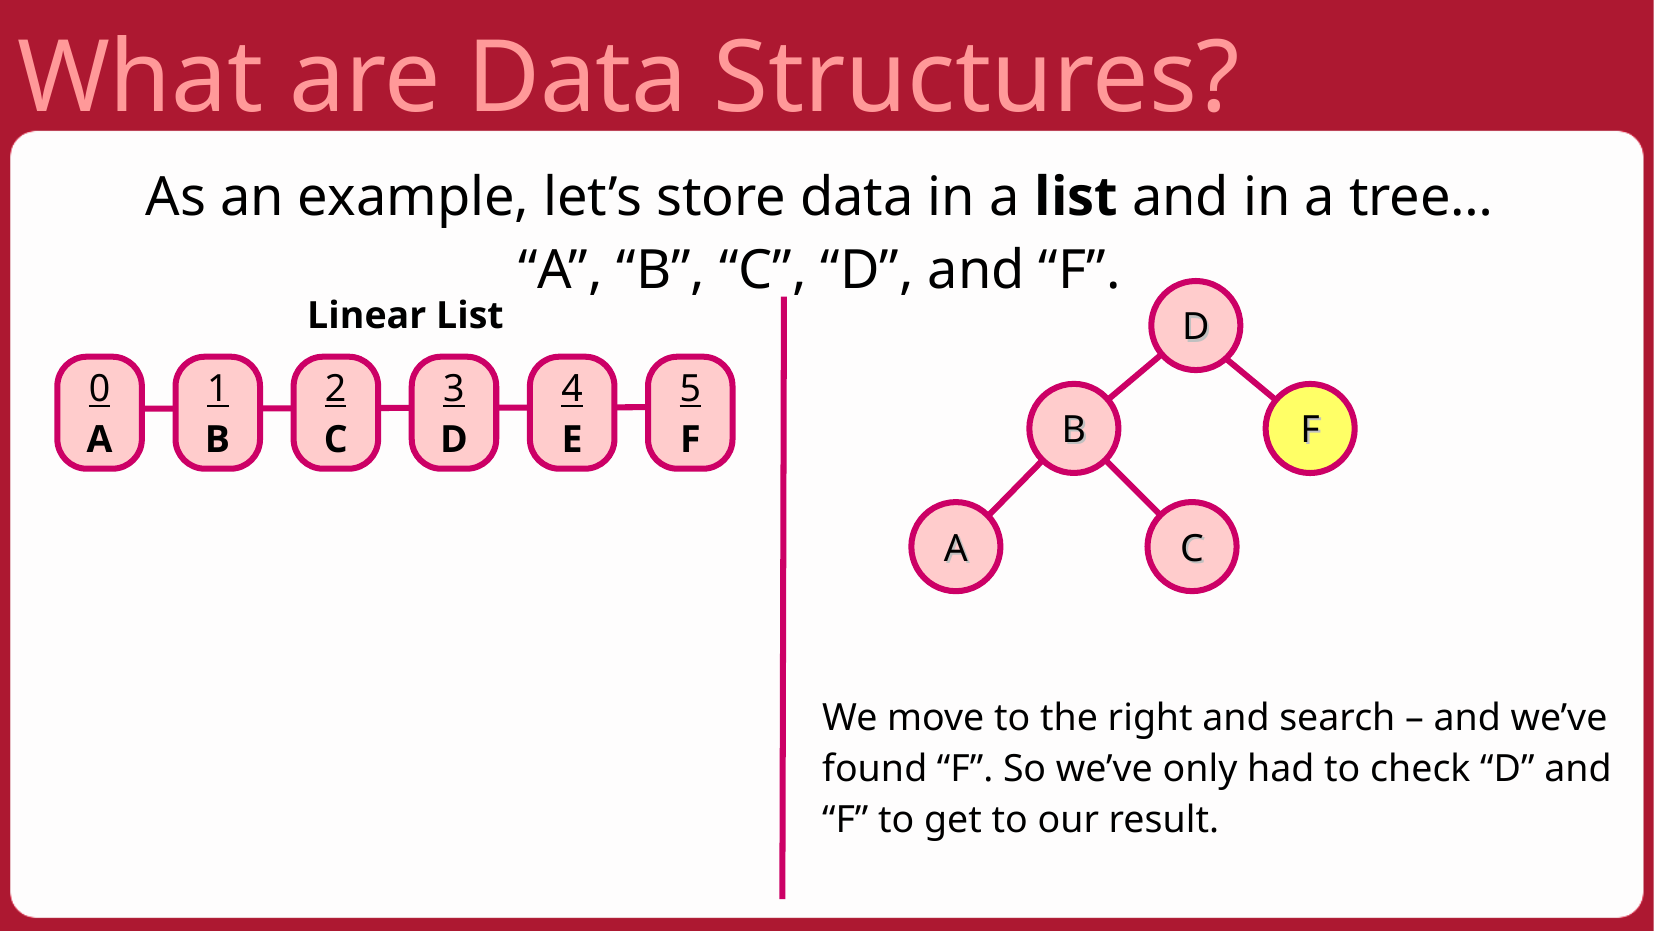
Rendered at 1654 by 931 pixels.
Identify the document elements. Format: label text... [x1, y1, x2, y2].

text_box 0 A [57, 356, 142, 469]
text_box C [1147, 502, 1237, 592]
text_box D [1151, 280, 1241, 371]
picture [0, 0, 1654, 931]
text_box F [1265, 383, 1355, 474]
text_box 5 F [648, 356, 733, 469]
text_box B [1029, 383, 1119, 473]
text_box 1 B [175, 356, 261, 469]
text_box We move to the right and search – and we’ve found “F”. So we’ve only had to check “D” and “F” to get to our result. [822, 690, 1615, 900]
text_box Linear List [30, 282, 782, 346]
text_box 3 D [411, 356, 497, 469]
text_box As an example, let’s store data in a list and in a tree… “A”, “B”, “C”, “D”, and “F”. [62, 157, 1577, 279]
text_box A [911, 502, 1001, 592]
text_box 2 C [293, 356, 379, 469]
text_box 4 E [529, 356, 615, 469]
title What are Data Structures? [17, 8, 1573, 136]
